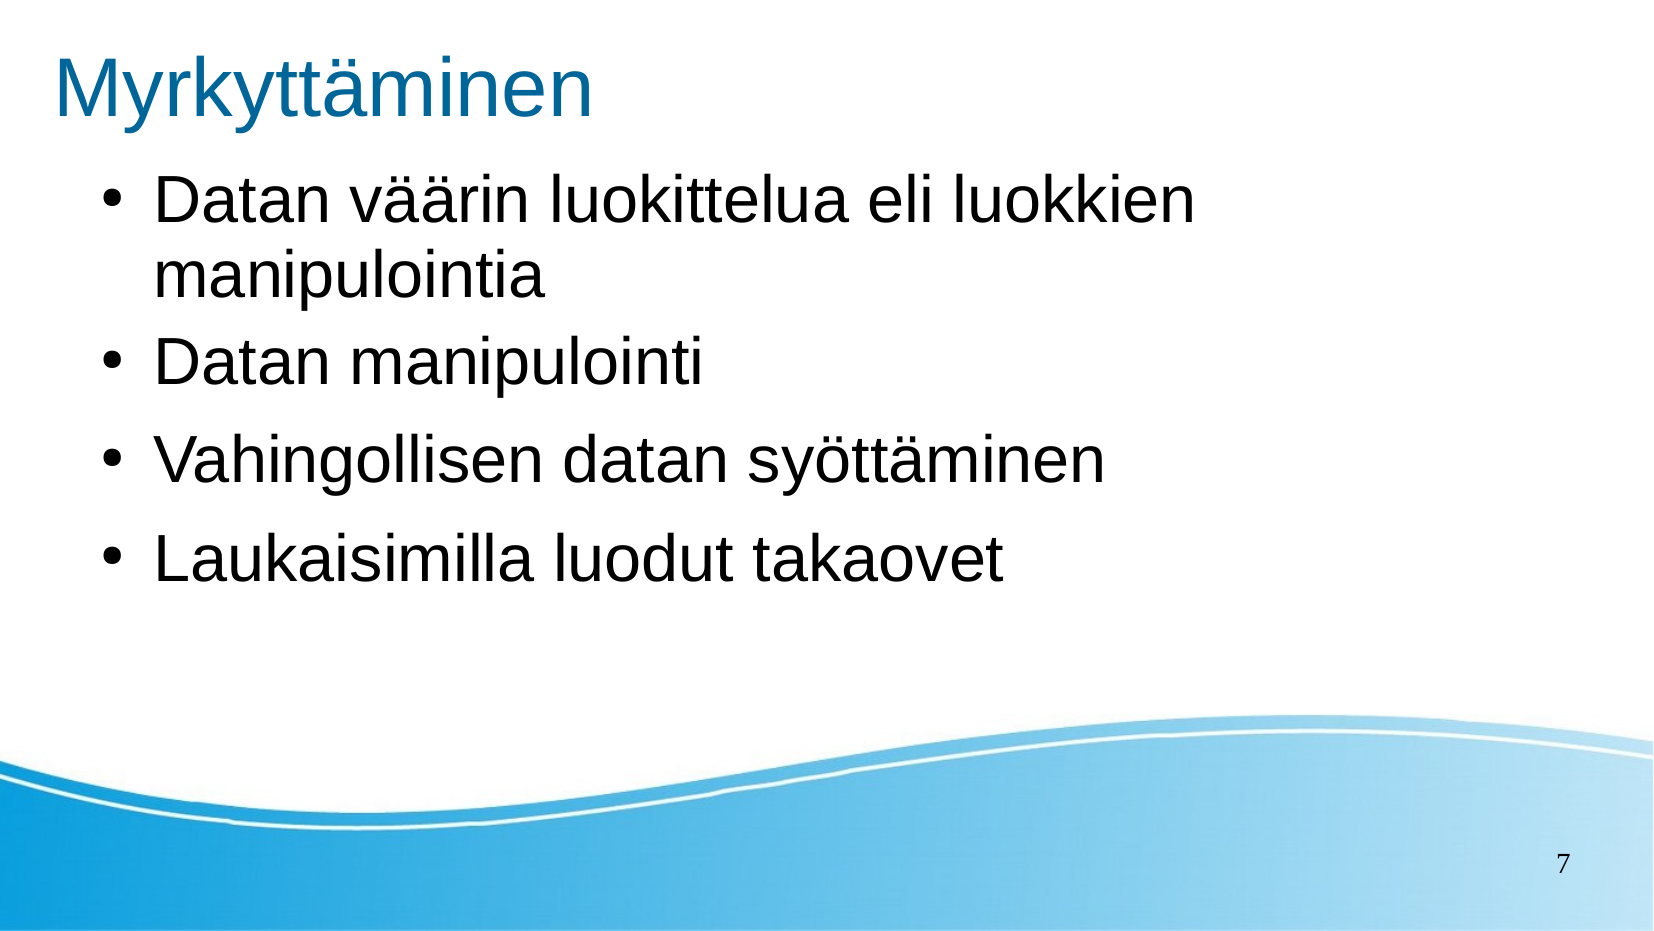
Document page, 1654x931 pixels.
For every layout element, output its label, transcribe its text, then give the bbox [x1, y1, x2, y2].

list Datan väärin luokittelua eli luokkien manipulointia Datan manipulointi Vahingollisen datan syöttäminen Laukaisimilla luodut takaovet [82, 162, 1571, 780]
title Myrkyttäminen [53, 10, 1542, 166]
picture [0, 714, 1654, 931]
